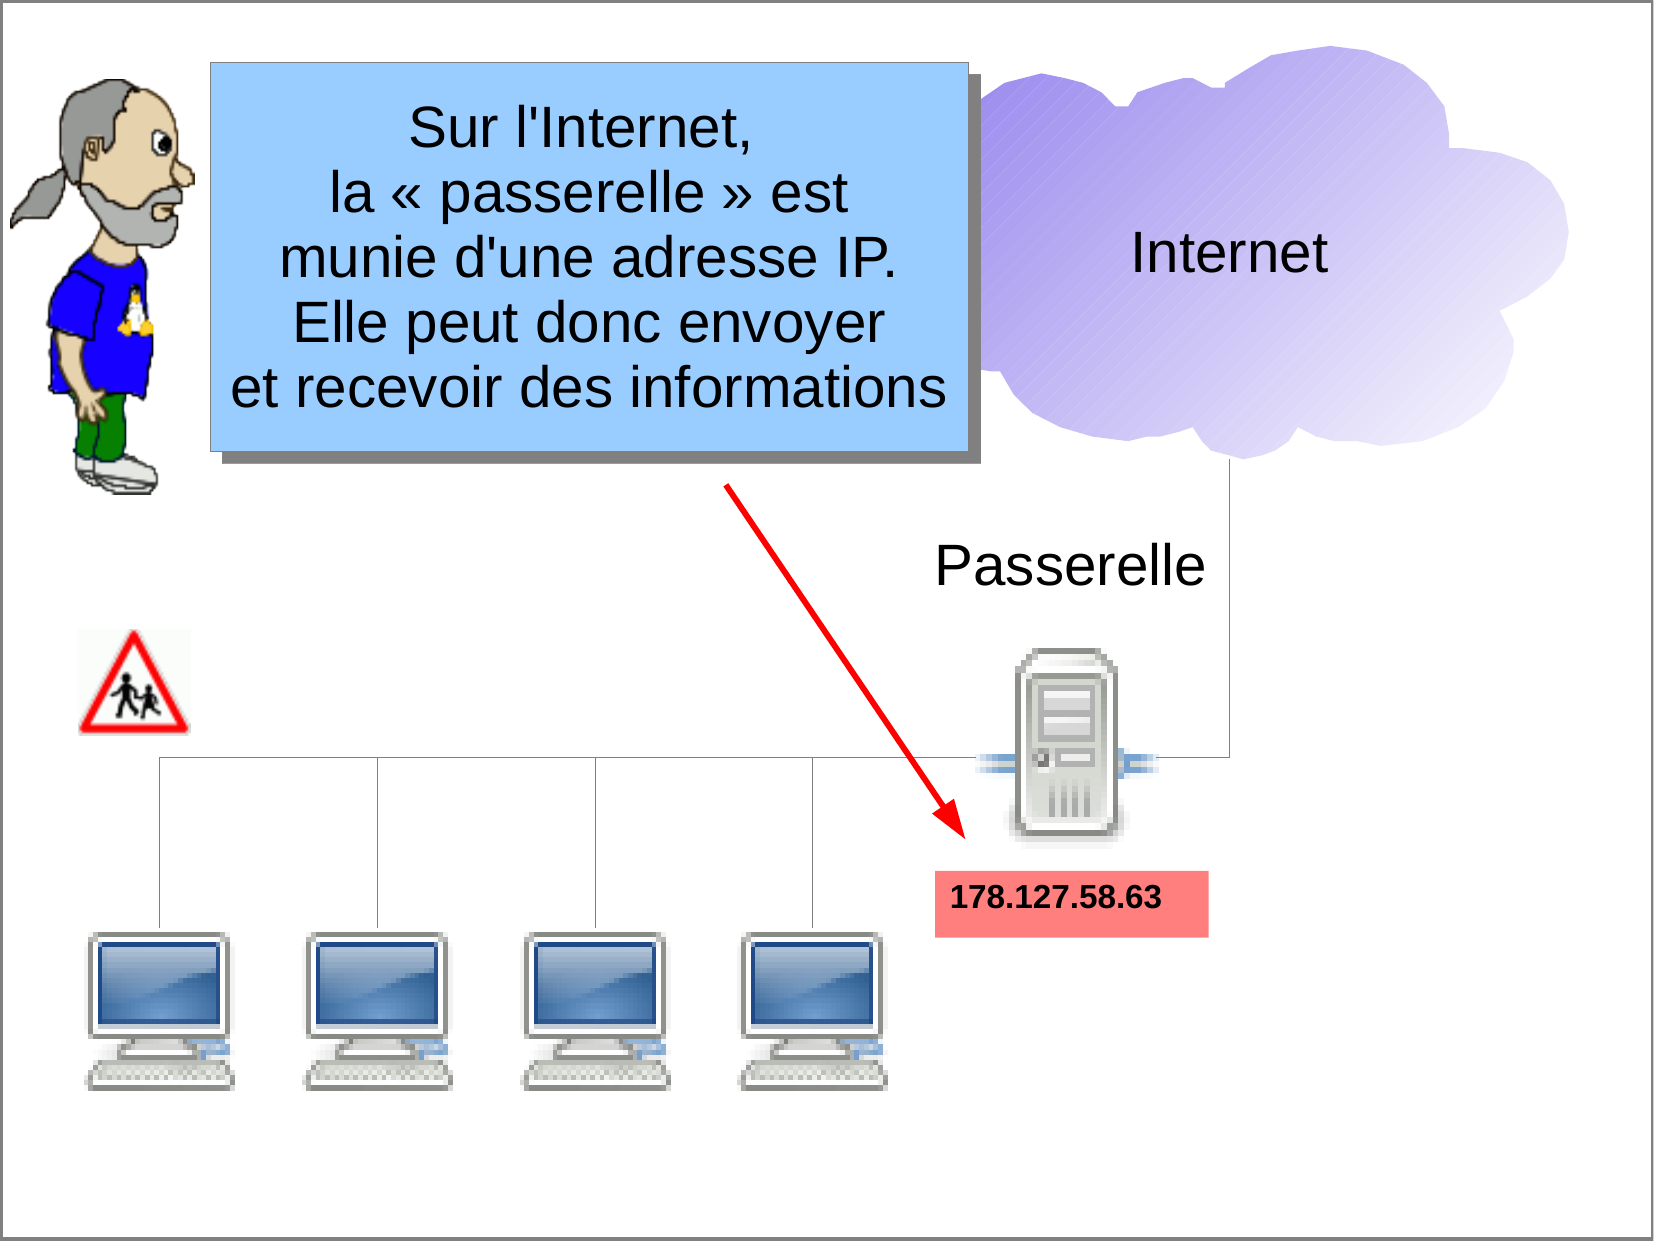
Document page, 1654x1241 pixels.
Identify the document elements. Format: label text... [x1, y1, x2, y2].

text_box Sur l'Internet, la « passerelle » est munie d'une adresse IP. Elle peut donc envoyer et recevoir des informations [210, 62, 969, 452]
picture [737, 927, 888, 1091]
text_box Passerelle [919, 525, 1223, 614]
picture [302, 927, 453, 1091]
picture [84, 927, 235, 1091]
picture [520, 927, 671, 1091]
picture [975, 648, 1159, 849]
text_box Internet [969, 45, 1569, 460]
text_box 178.127.58.63 [935, 870, 1209, 938]
picture [78, 629, 191, 737]
picture [10, 79, 195, 495]
